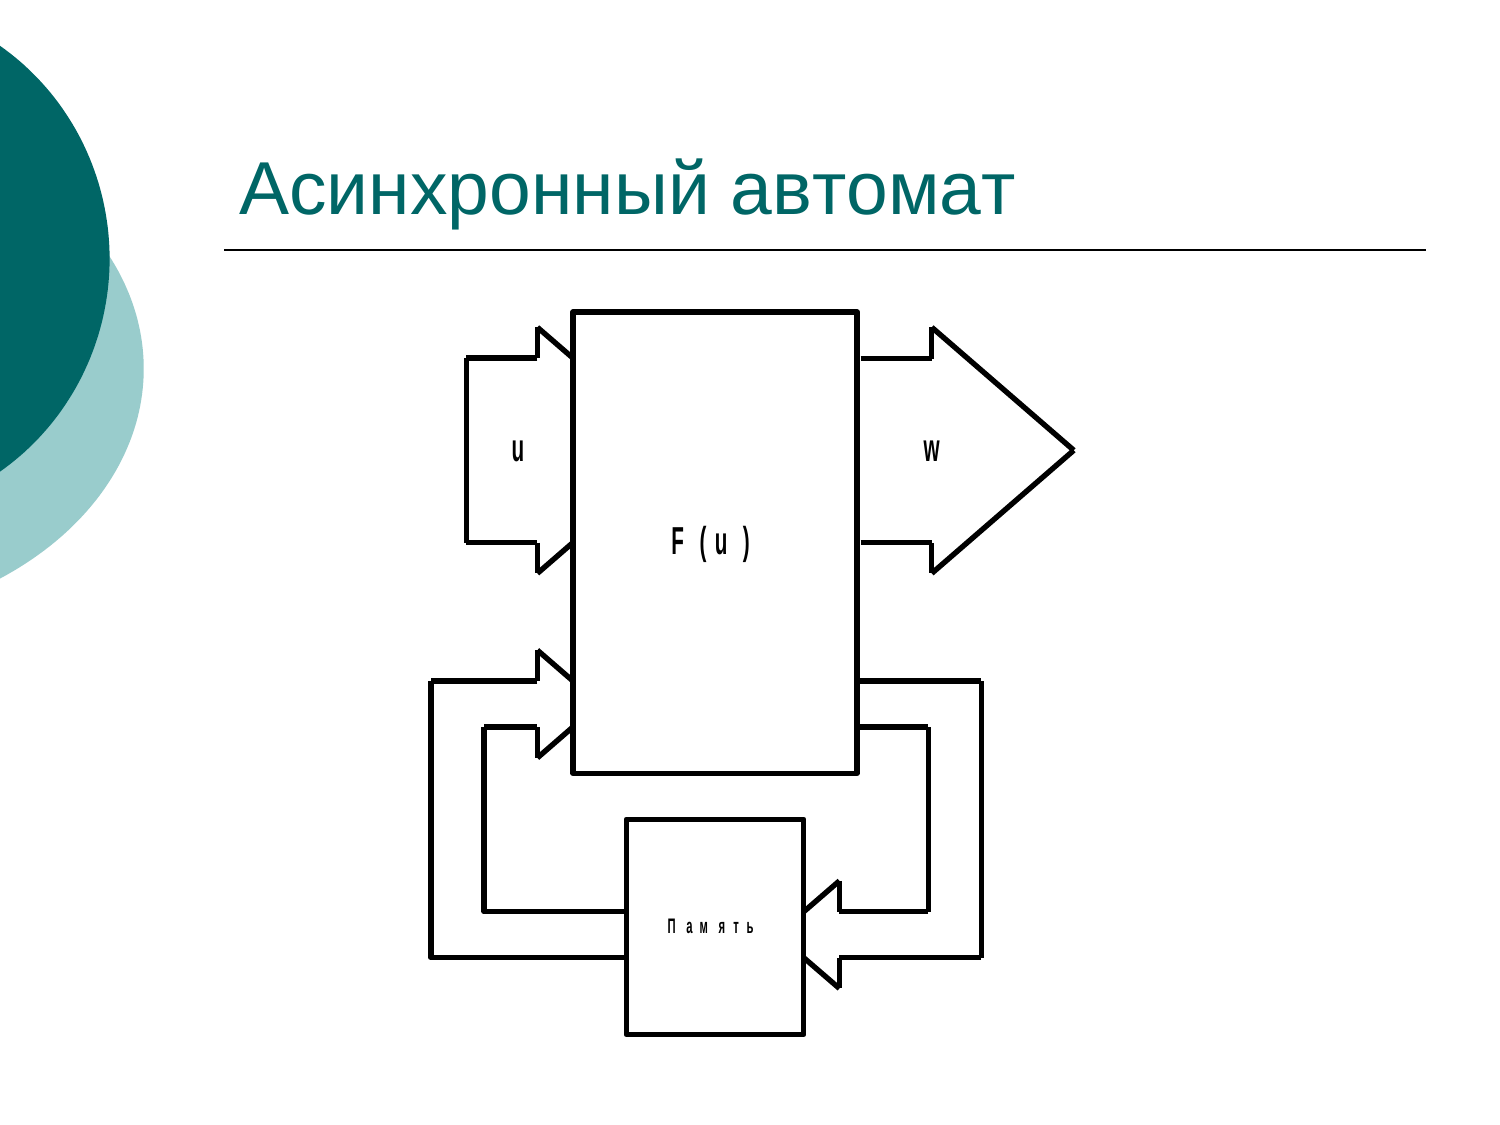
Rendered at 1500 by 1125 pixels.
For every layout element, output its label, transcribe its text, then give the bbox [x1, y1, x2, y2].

picture [425, 307, 1080, 1040]
title Асинхронный автомат [224, 49, 1425, 237]
